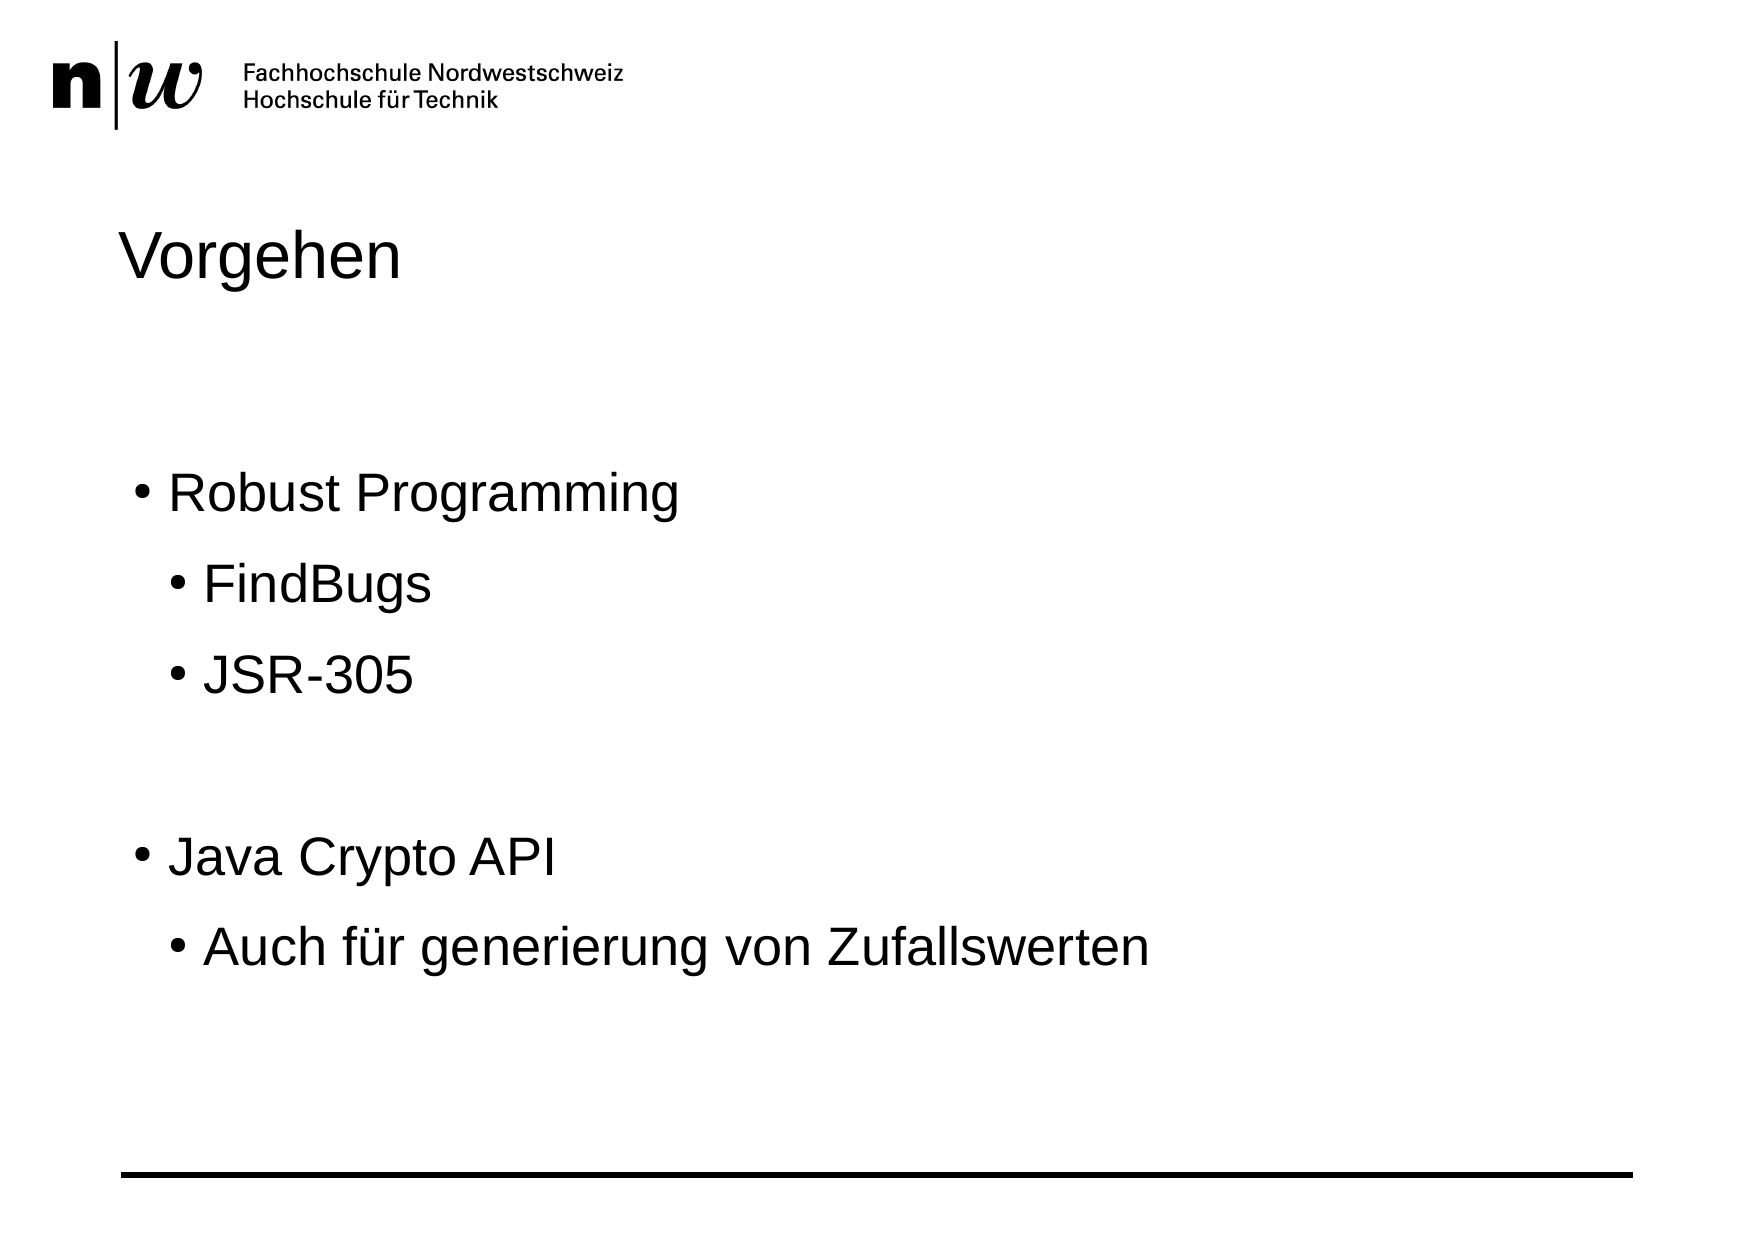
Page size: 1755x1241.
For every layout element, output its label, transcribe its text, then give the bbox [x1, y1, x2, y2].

picture [53, 41, 623, 130]
text_box Vorgehen [118, 212, 1606, 296]
text_box Robust Programming FindBugs JSR-305 Java Crypto API Auch für generierung von Zufallswerten [118, 425, 1630, 1146]
